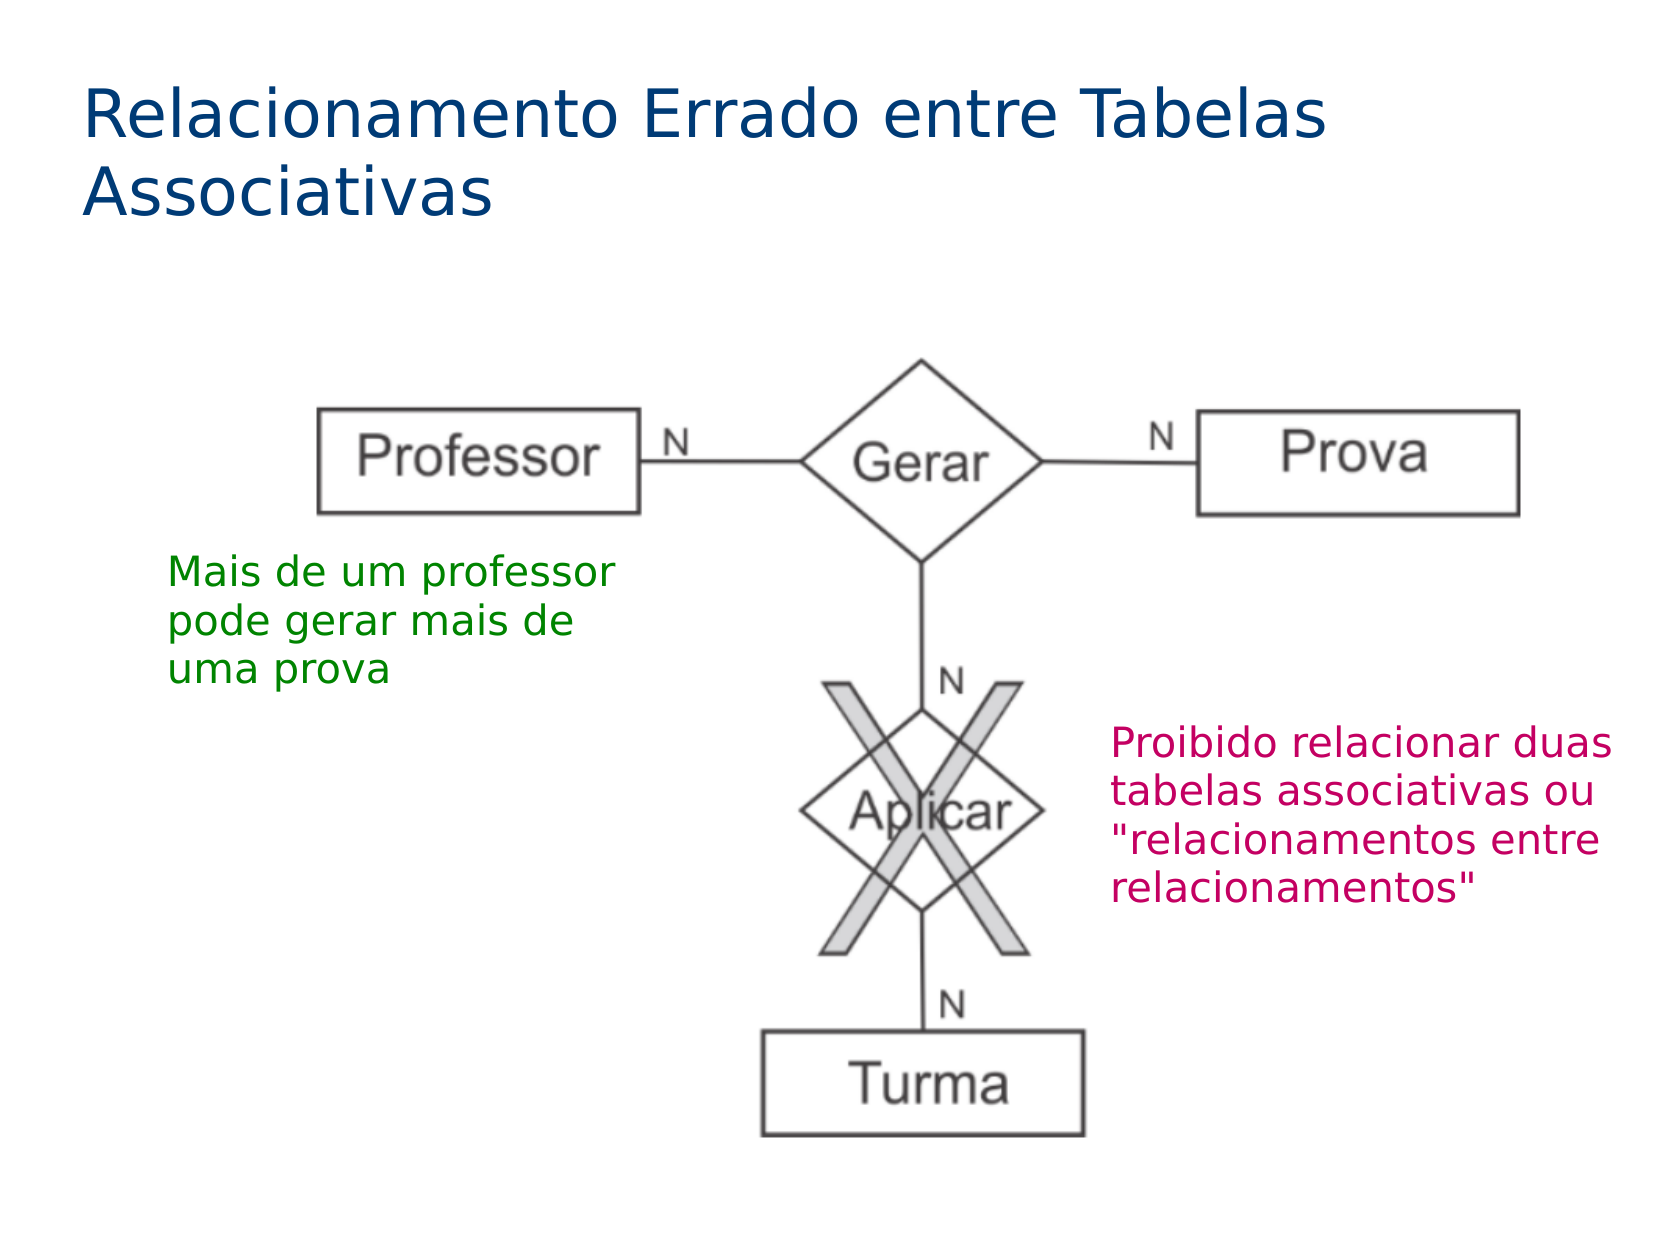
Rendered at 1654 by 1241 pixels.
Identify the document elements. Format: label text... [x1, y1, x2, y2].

title Relacionamento Errado entre Tabelas Associativas [82, 75, 1571, 231]
picture [173, 355, 1527, 1144]
text_box Proibido relacionar duas tabelas associativas ou "relacionamentos entre relacionamentos" [1095, 711, 1636, 942]
text_box Mais de um professor pode gerar mais de uma prova [152, 540, 695, 701]
